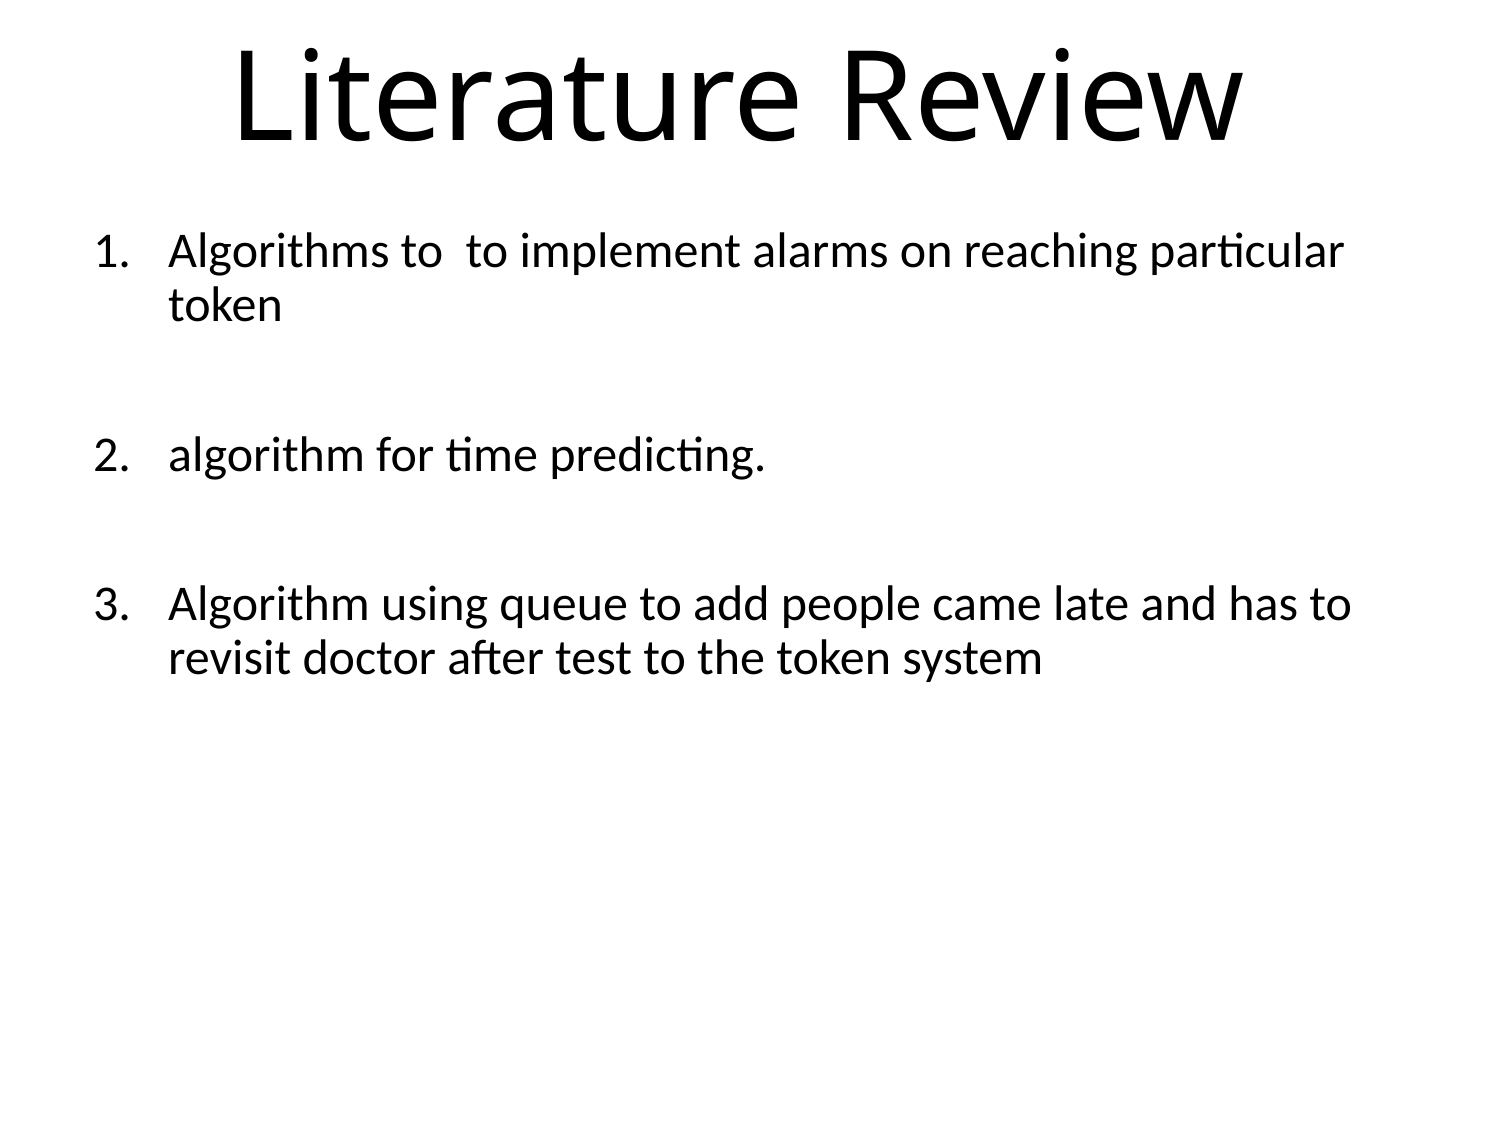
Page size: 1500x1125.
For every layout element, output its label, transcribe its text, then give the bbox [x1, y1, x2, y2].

subtitle Algorithms to to implement alarms on reaching particular token algorithm for time predicting. Algorithm using queue to add people came late and has to revisit doctor after test to the token system [78, 216, 1447, 1078]
title Literature Review [54, 23, 1421, 176]
